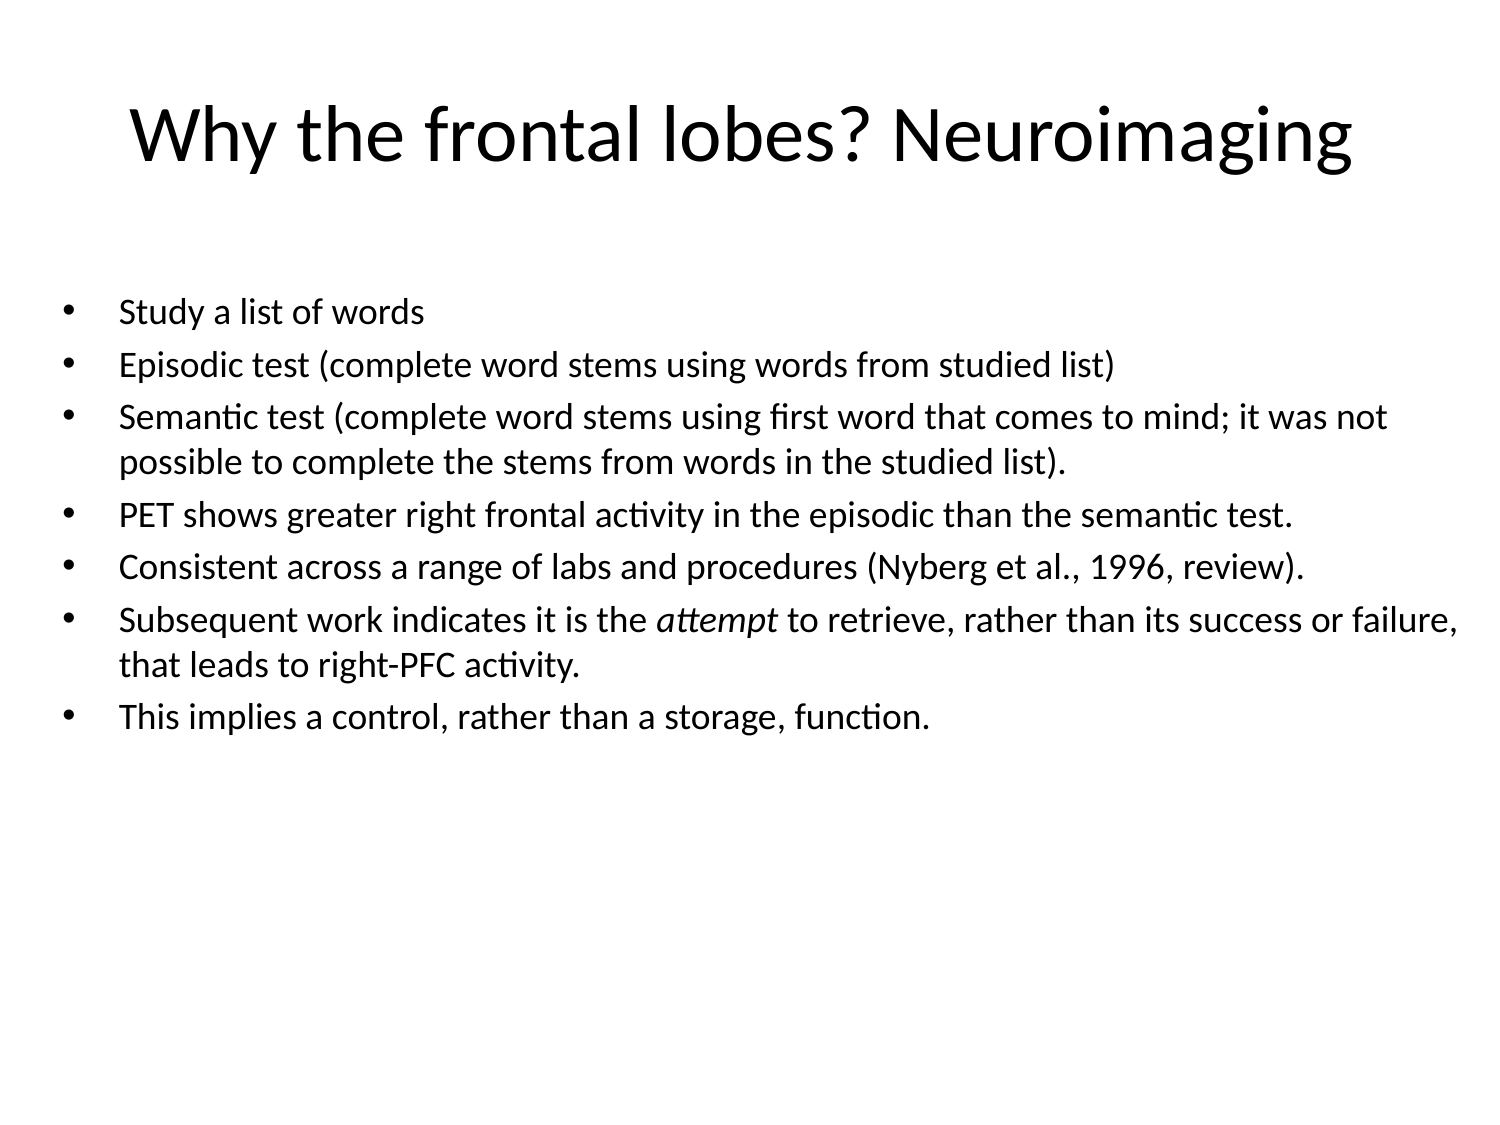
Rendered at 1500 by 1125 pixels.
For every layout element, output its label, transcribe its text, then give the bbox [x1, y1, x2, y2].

title Why the frontal lobes? Neuroimaging [67, 35, 1418, 223]
list Study a list of words Episodic test (complete word stems using words from studied list) Semantic test (complete word stems using first word that comes to mind; it was not possible to complete the stems from words in the studied list). PET shows greater right frontal activity in the episodic than the semantic test. Consistent across a range of labs and procedures (Nyberg et al., 1996, review). Subsequent work indicates it is the attempt to retrieve, rather than its success or failure, that leads to right-PFC activity. This implies a control, rather than a storage, function. [47, 279, 1477, 1063]
